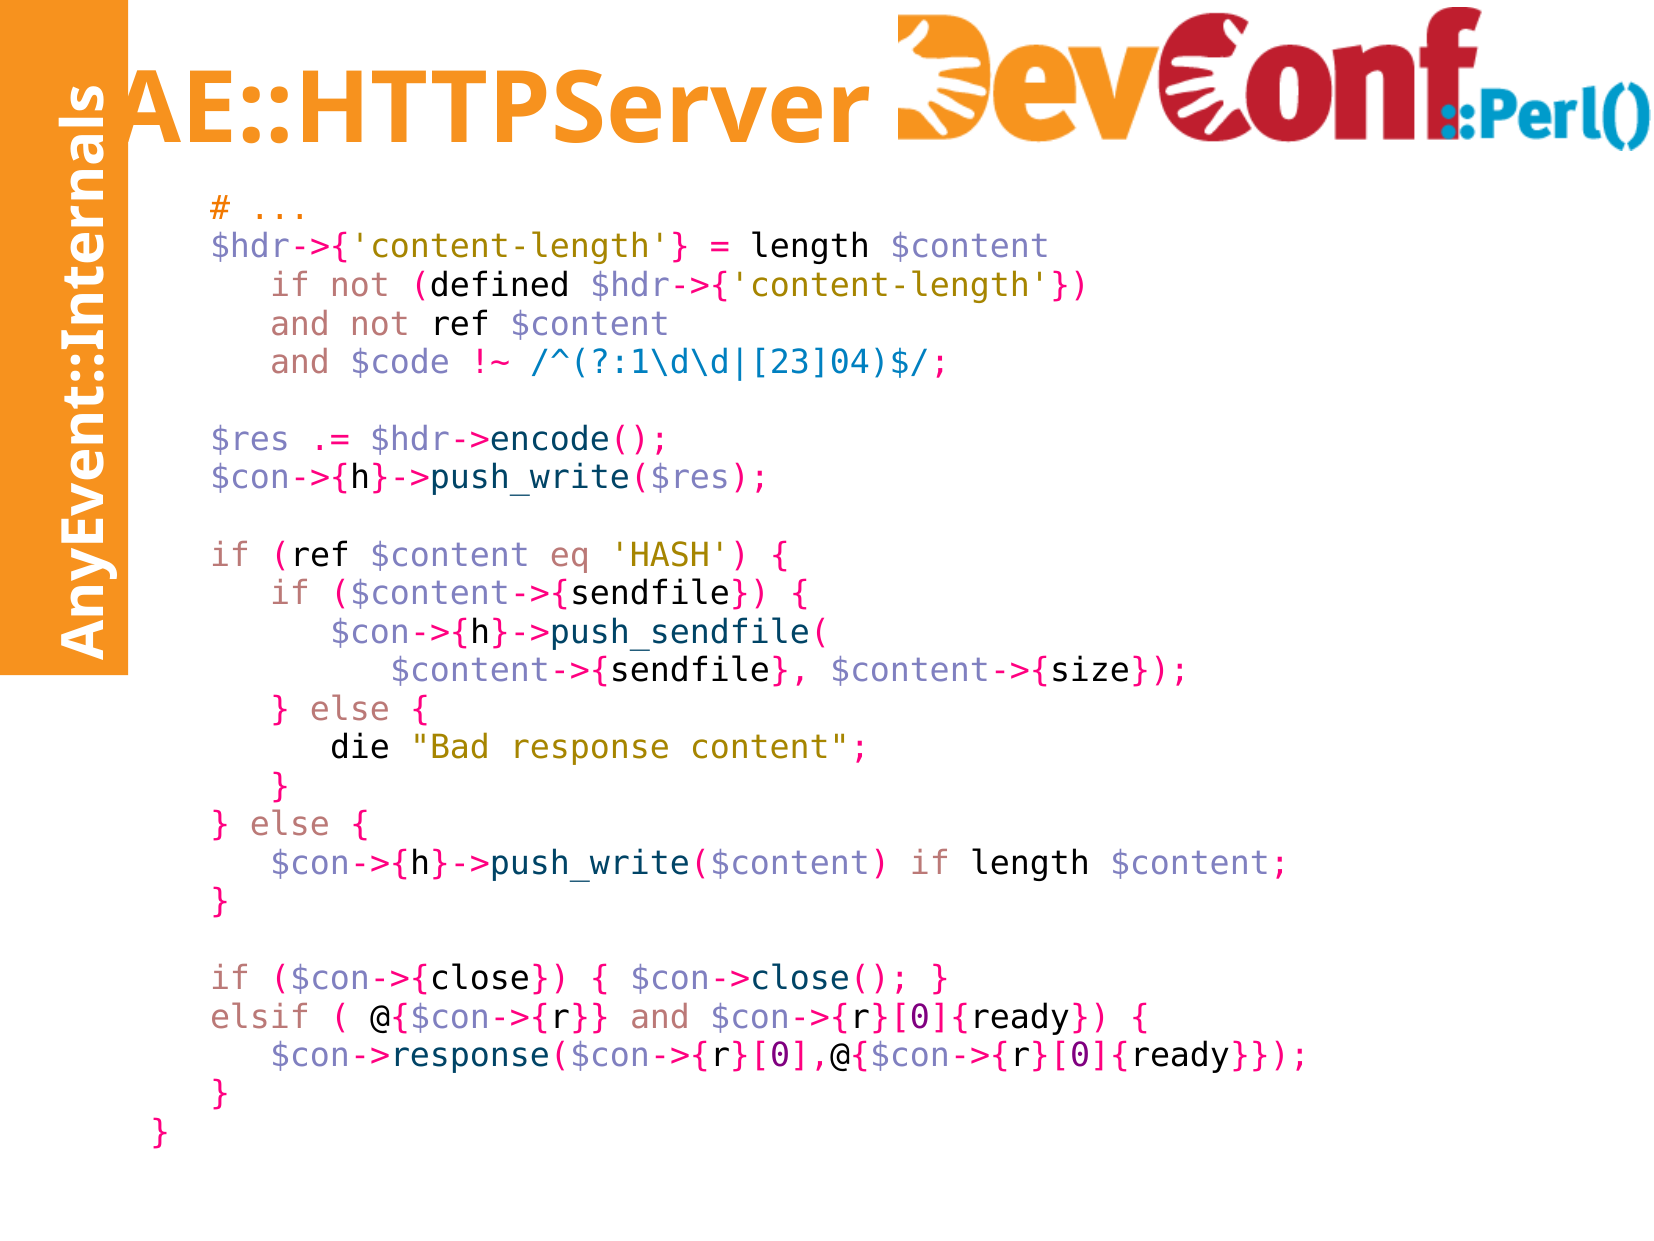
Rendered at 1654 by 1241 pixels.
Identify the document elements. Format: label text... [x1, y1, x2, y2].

picture [898, 7, 1651, 151]
text_box AnyEvent::Internals [0, 0, 84, 676]
title AE::HTTPServer [112, 45, 901, 162]
text_box # ... $hdr->{'content-length'} = length $content if not (defined $hdr->{'content-length'}) and not ref $content and $code !~ /^(?:1\d\d|[23]04)$/; $res .= $hdr->encode(); $con->{h}->push_write($res); if (ref $content eq 'HASH') { if ($content->{sendfile}) { $con->{h}->push_sendfile( $content->{sendfile}, $content->{size}); } else { die "Bad response content"; } } else { $con->{h}->push_write($content) if length $content; } if ($con->{close}) { $con->close(); } elsif ( @{$con->{r}} and $con->{r}[0]{ready}) { $con->response($con->{r}[0],@{$con->{r}[0]{ready}}); } } [150, 188, 1576, 1193]
